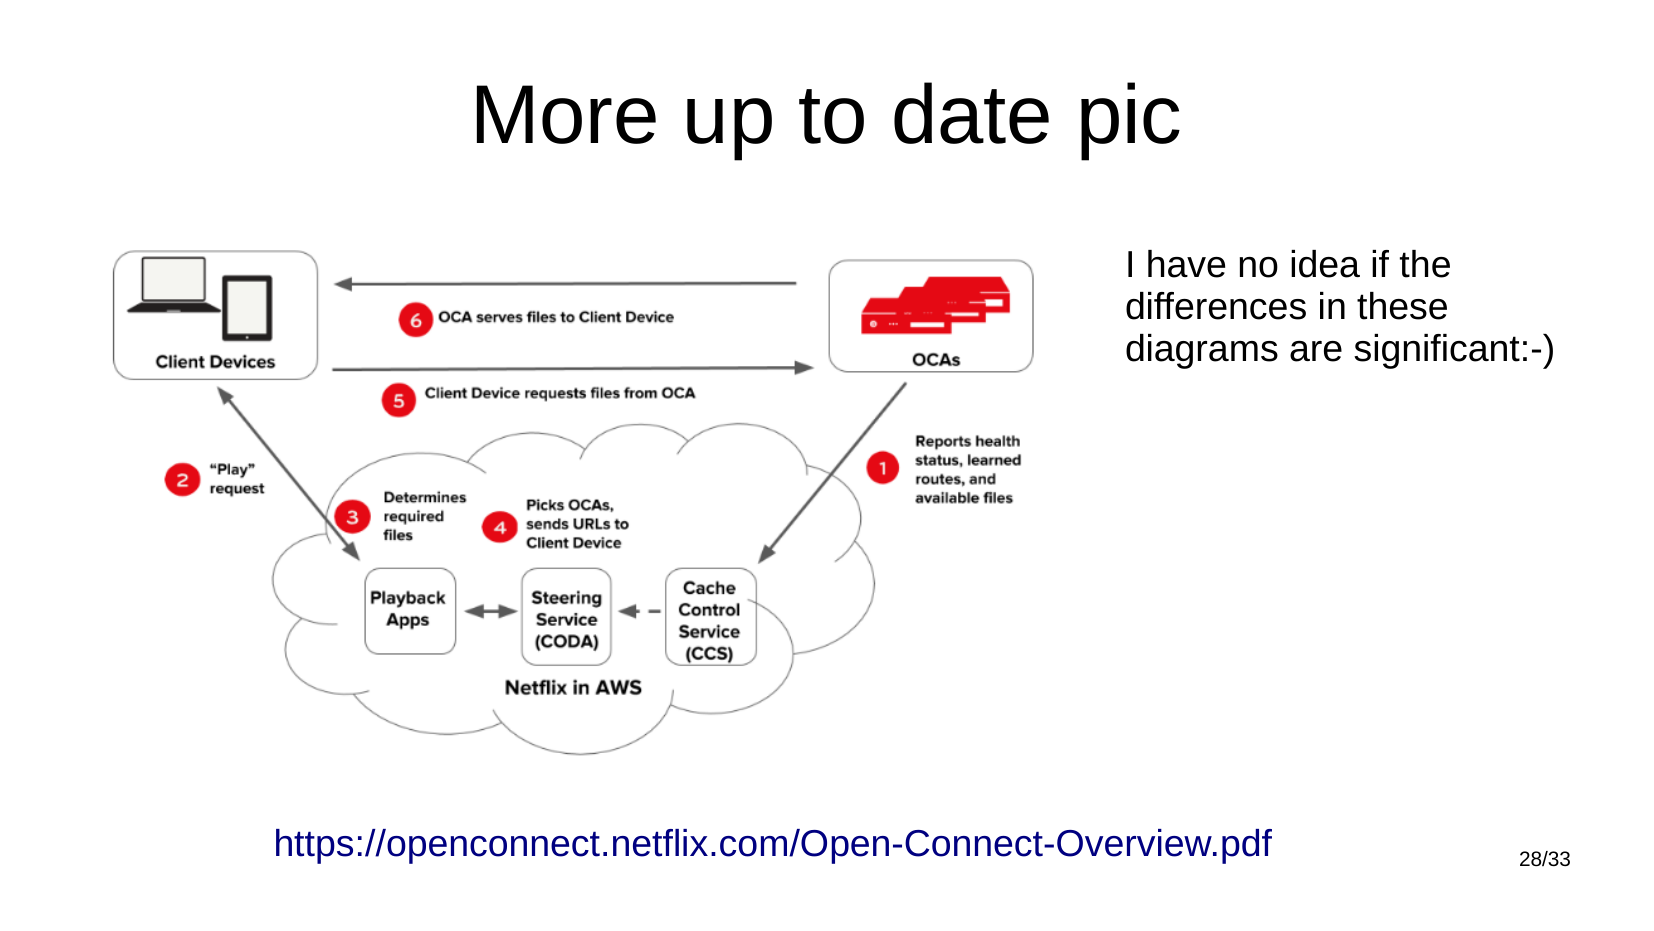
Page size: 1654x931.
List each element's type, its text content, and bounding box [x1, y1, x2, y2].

title More up to date pic [82, 37, 1571, 193]
picture [59, 200, 1074, 792]
text_box https://openconnect.netflix.com/Open-Connect-Overview.pdf [258, 814, 1288, 872]
text_box I have no idea if the differences in these diagrams are significant:-) [1110, 236, 1619, 567]
